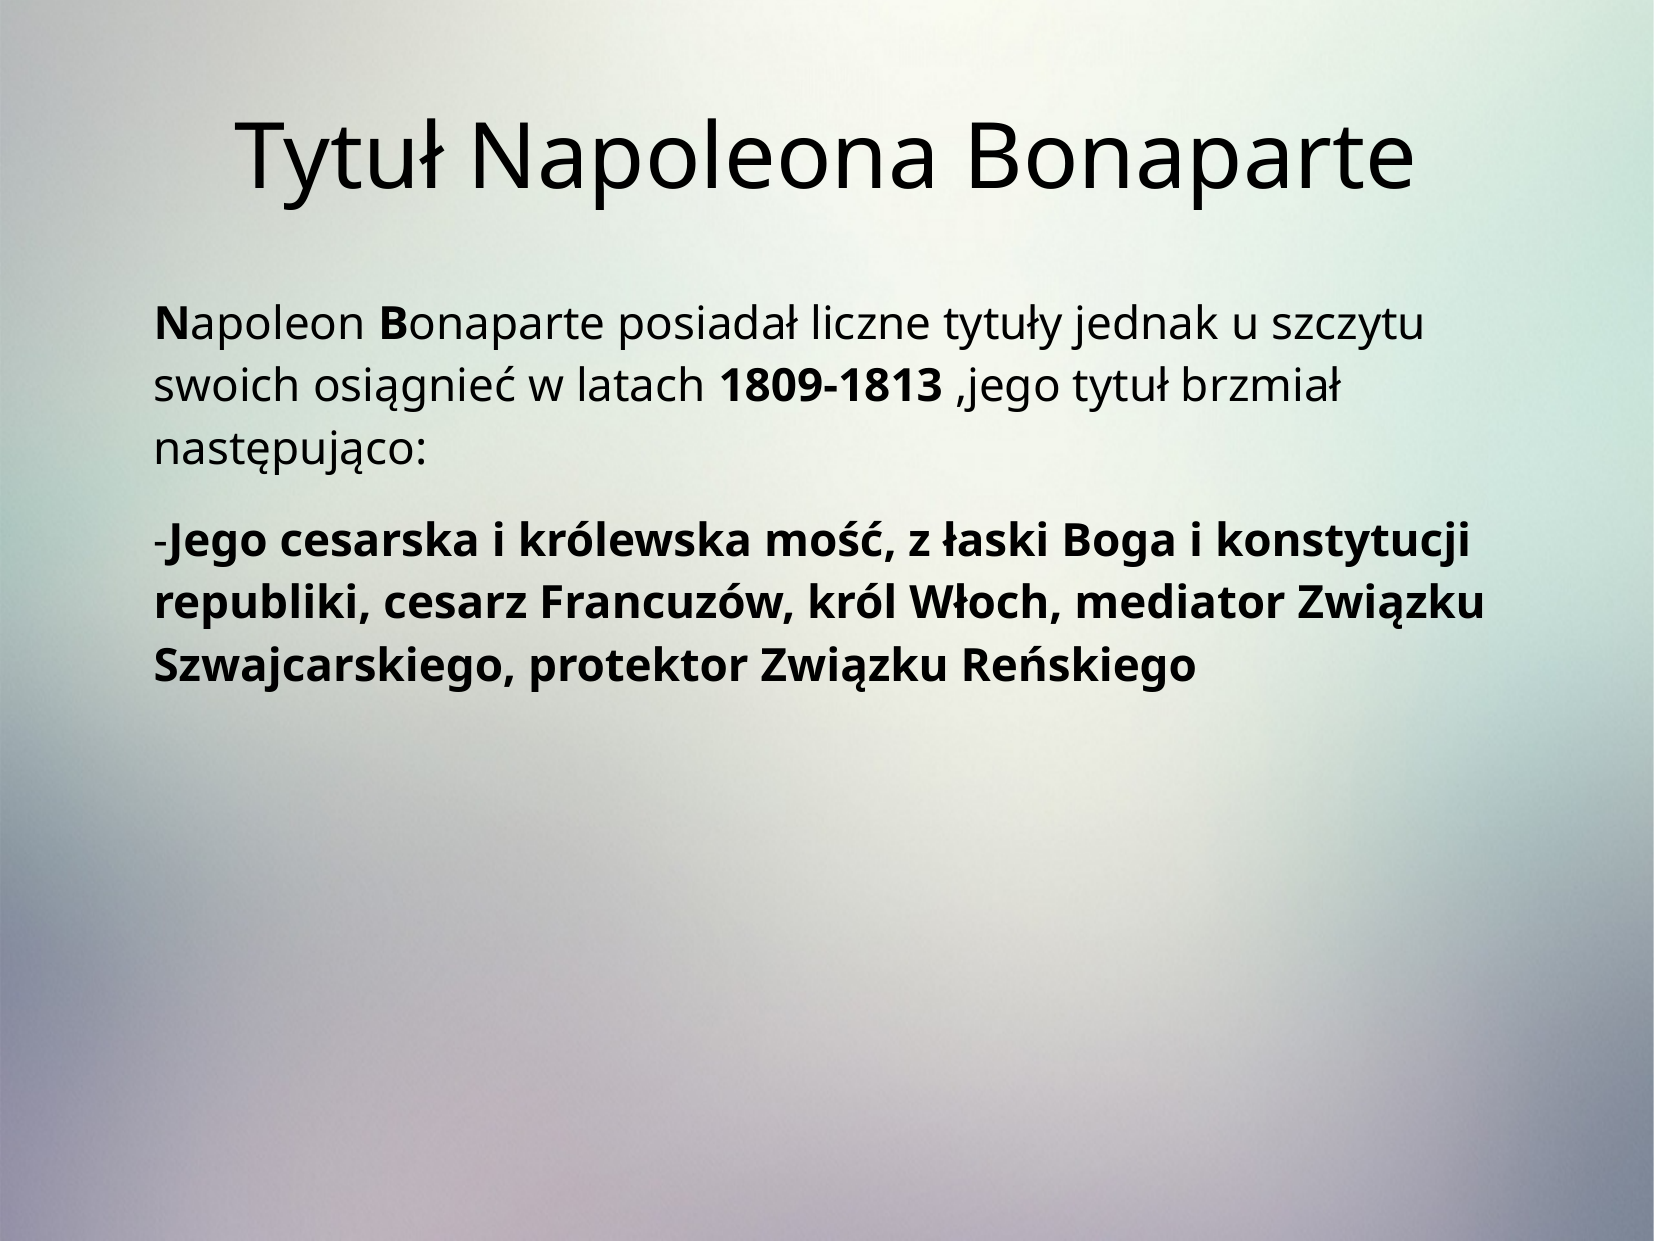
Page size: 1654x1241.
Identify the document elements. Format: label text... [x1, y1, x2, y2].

title Tytuł Napoleona Bonaparte [82, 49, 1571, 257]
list Napoleon Bonaparte posiadał liczne tytuły jednak u szczytu swoich osiągnieć w latach 1809-1813 ,jego tytuł brzmiał następująco: -Jego cesarska i królewska mość, z łaski Boga i konstytucji republiki, cesarz Francuzów, król Włoch, mediator Związku Szwajcarskiego, protektor Związku Reńskiego [82, 290, 1571, 1010]
picture [0, 0, 1654, 1241]
